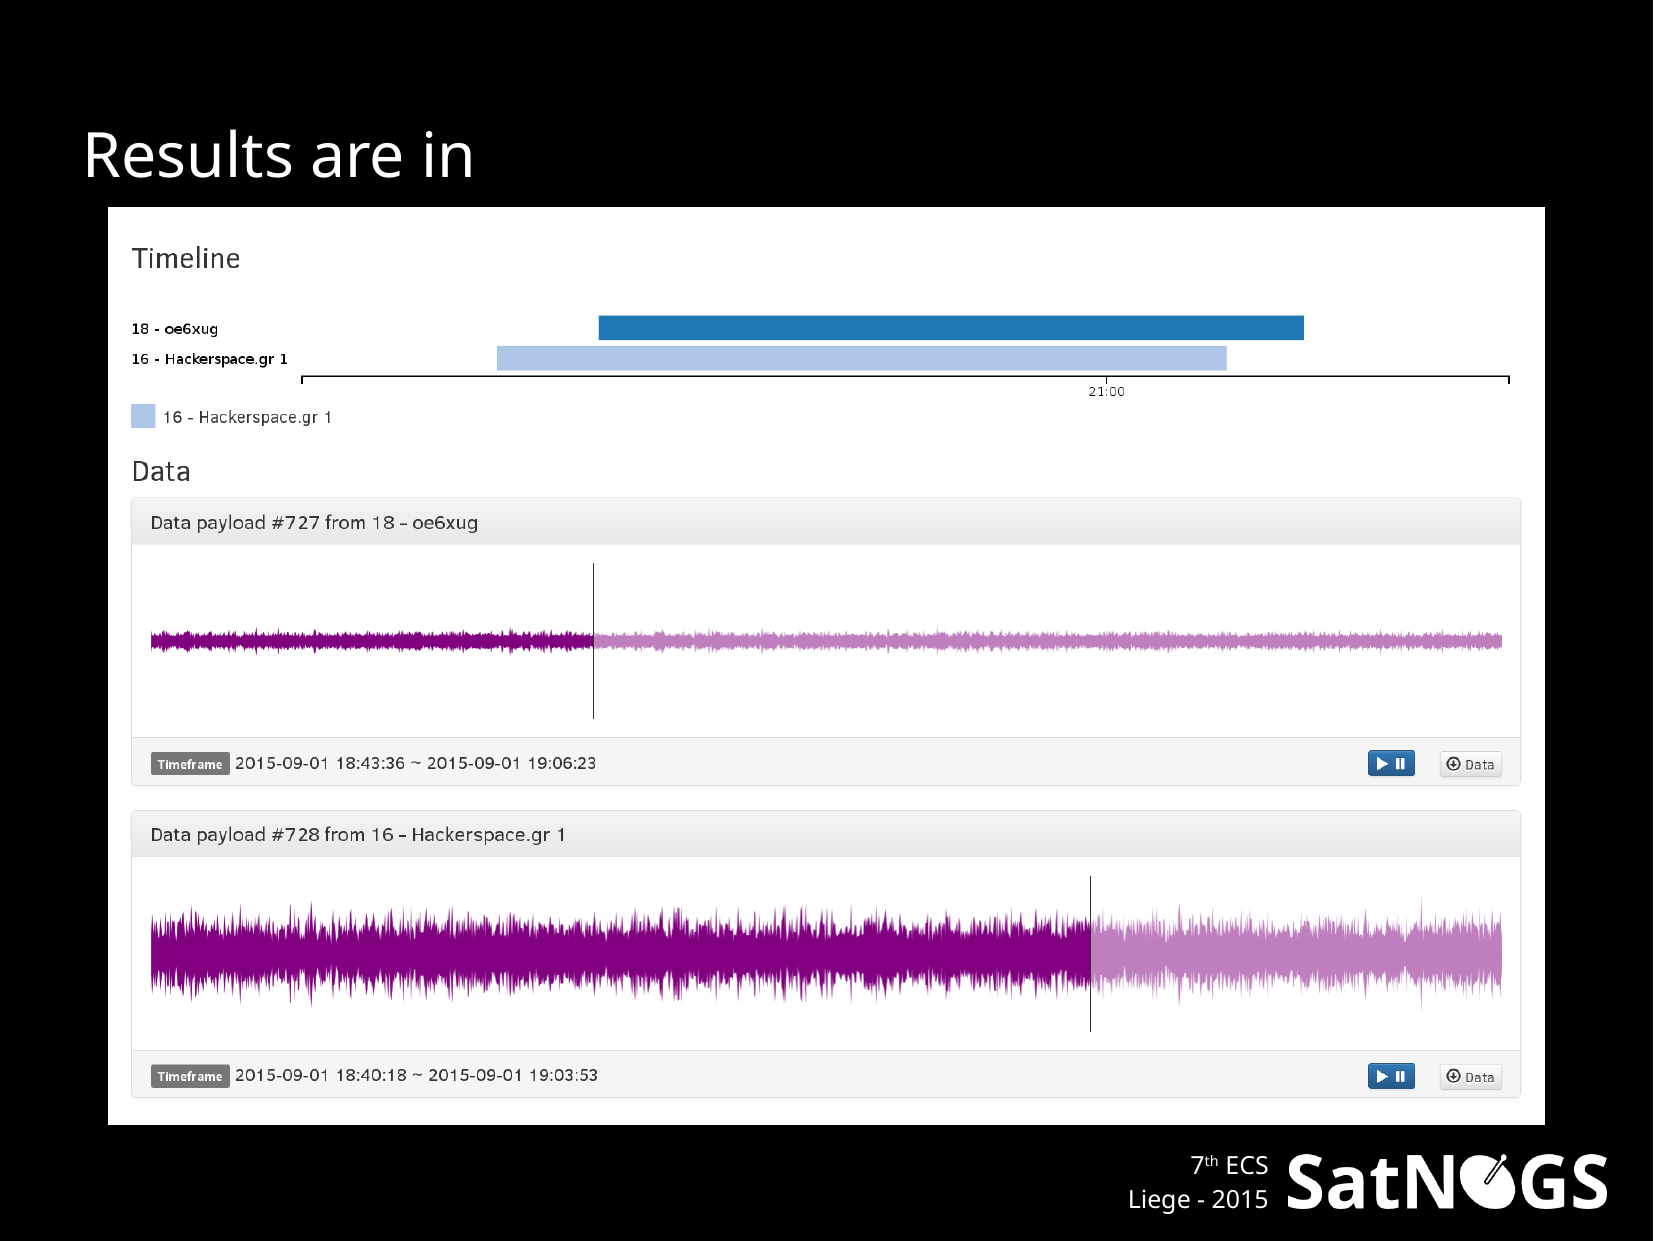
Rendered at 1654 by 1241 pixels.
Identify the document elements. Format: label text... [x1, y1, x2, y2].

picture [1288, 1154, 1607, 1209]
picture [108, 207, 1545, 1125]
title Results are in [82, 49, 1571, 257]
